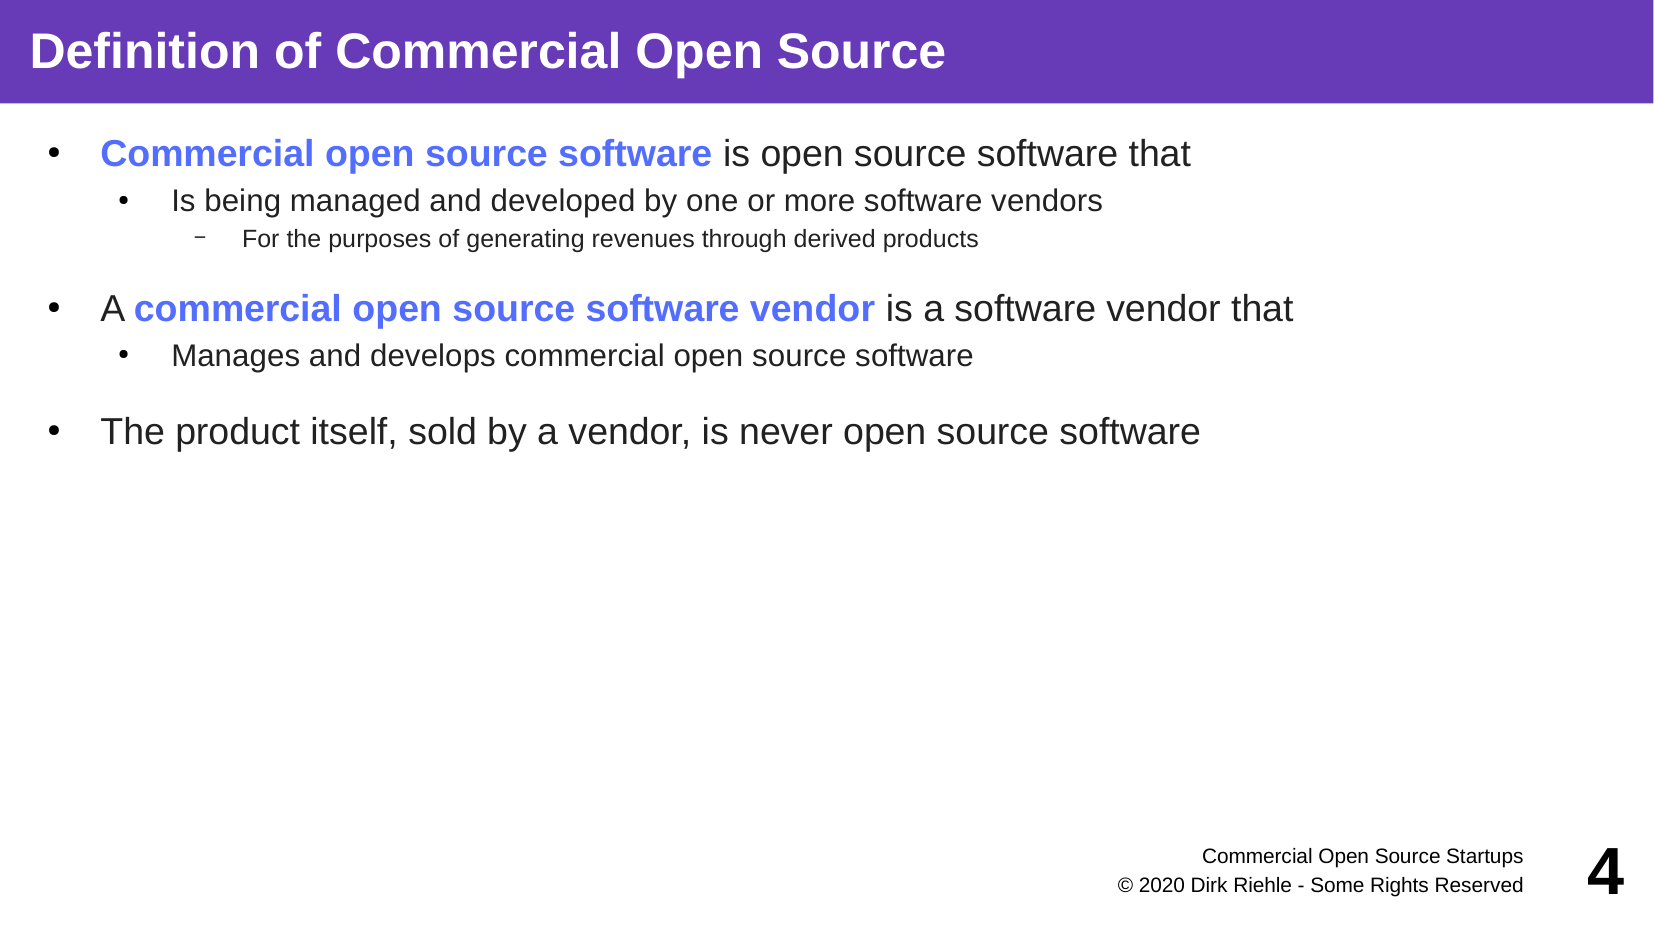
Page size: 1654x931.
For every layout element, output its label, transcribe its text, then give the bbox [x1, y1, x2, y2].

list Commercial open source software is open source software that Is being managed and developed by one or more software vendors For the purposes of generating revenues through derived products A commercial open source software vendor is a software vendor that Manages and develops commercial open source software The product itself, sold by a vendor, is never open source software [29, 132, 1625, 813]
title Definition of Commercial Open Source [0, 0, 1654, 104]
